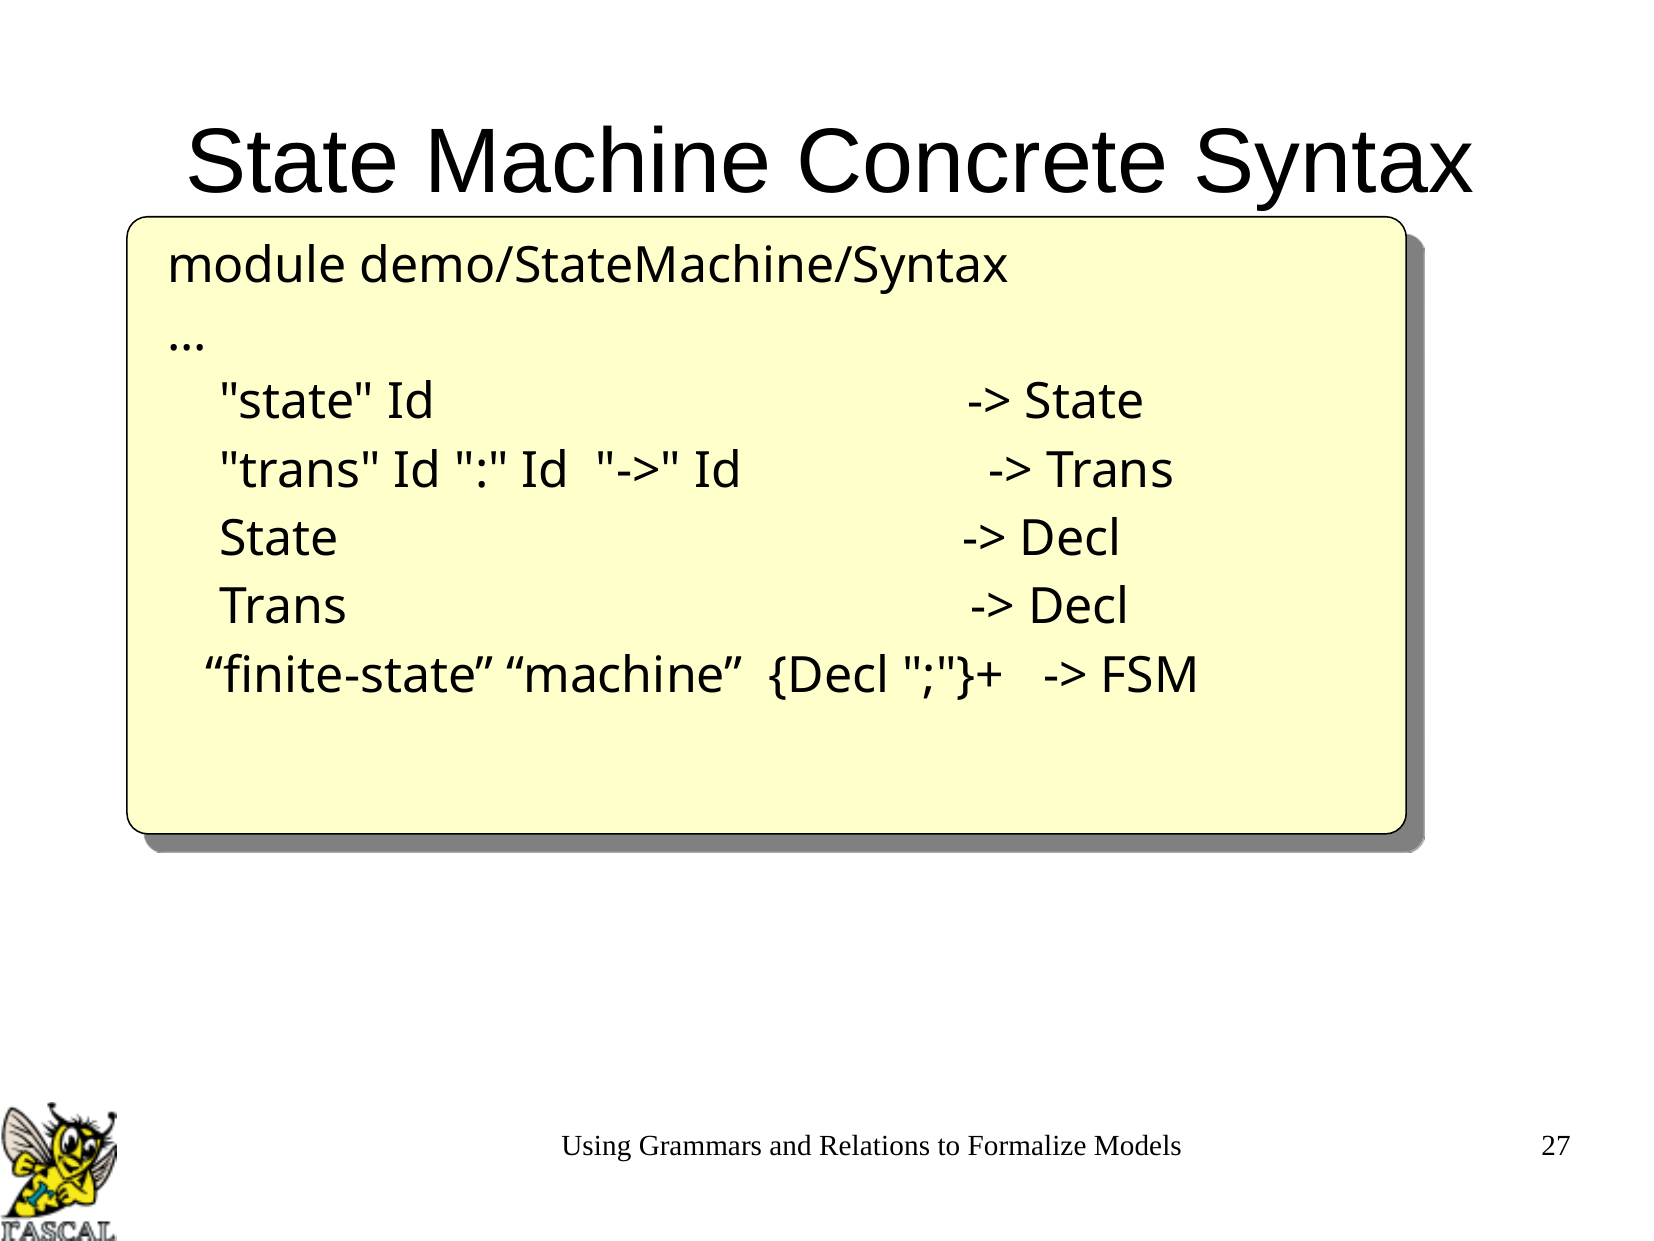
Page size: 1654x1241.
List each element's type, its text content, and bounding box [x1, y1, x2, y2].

text_box [126, 216, 1398, 834]
text_box module demo/StateMachine/Syntax ... "state" Id -> State "trans" Id ":" Id "->" Id -> Trans State -> Decl Trans -> Decl “finite-state” “machine” {Decl ";"}+ -> FSM [152, 221, 1598, 951]
title State Machine Concrete Syntax [86, 64, 1575, 257]
picture [0, 1102, 117, 1241]
